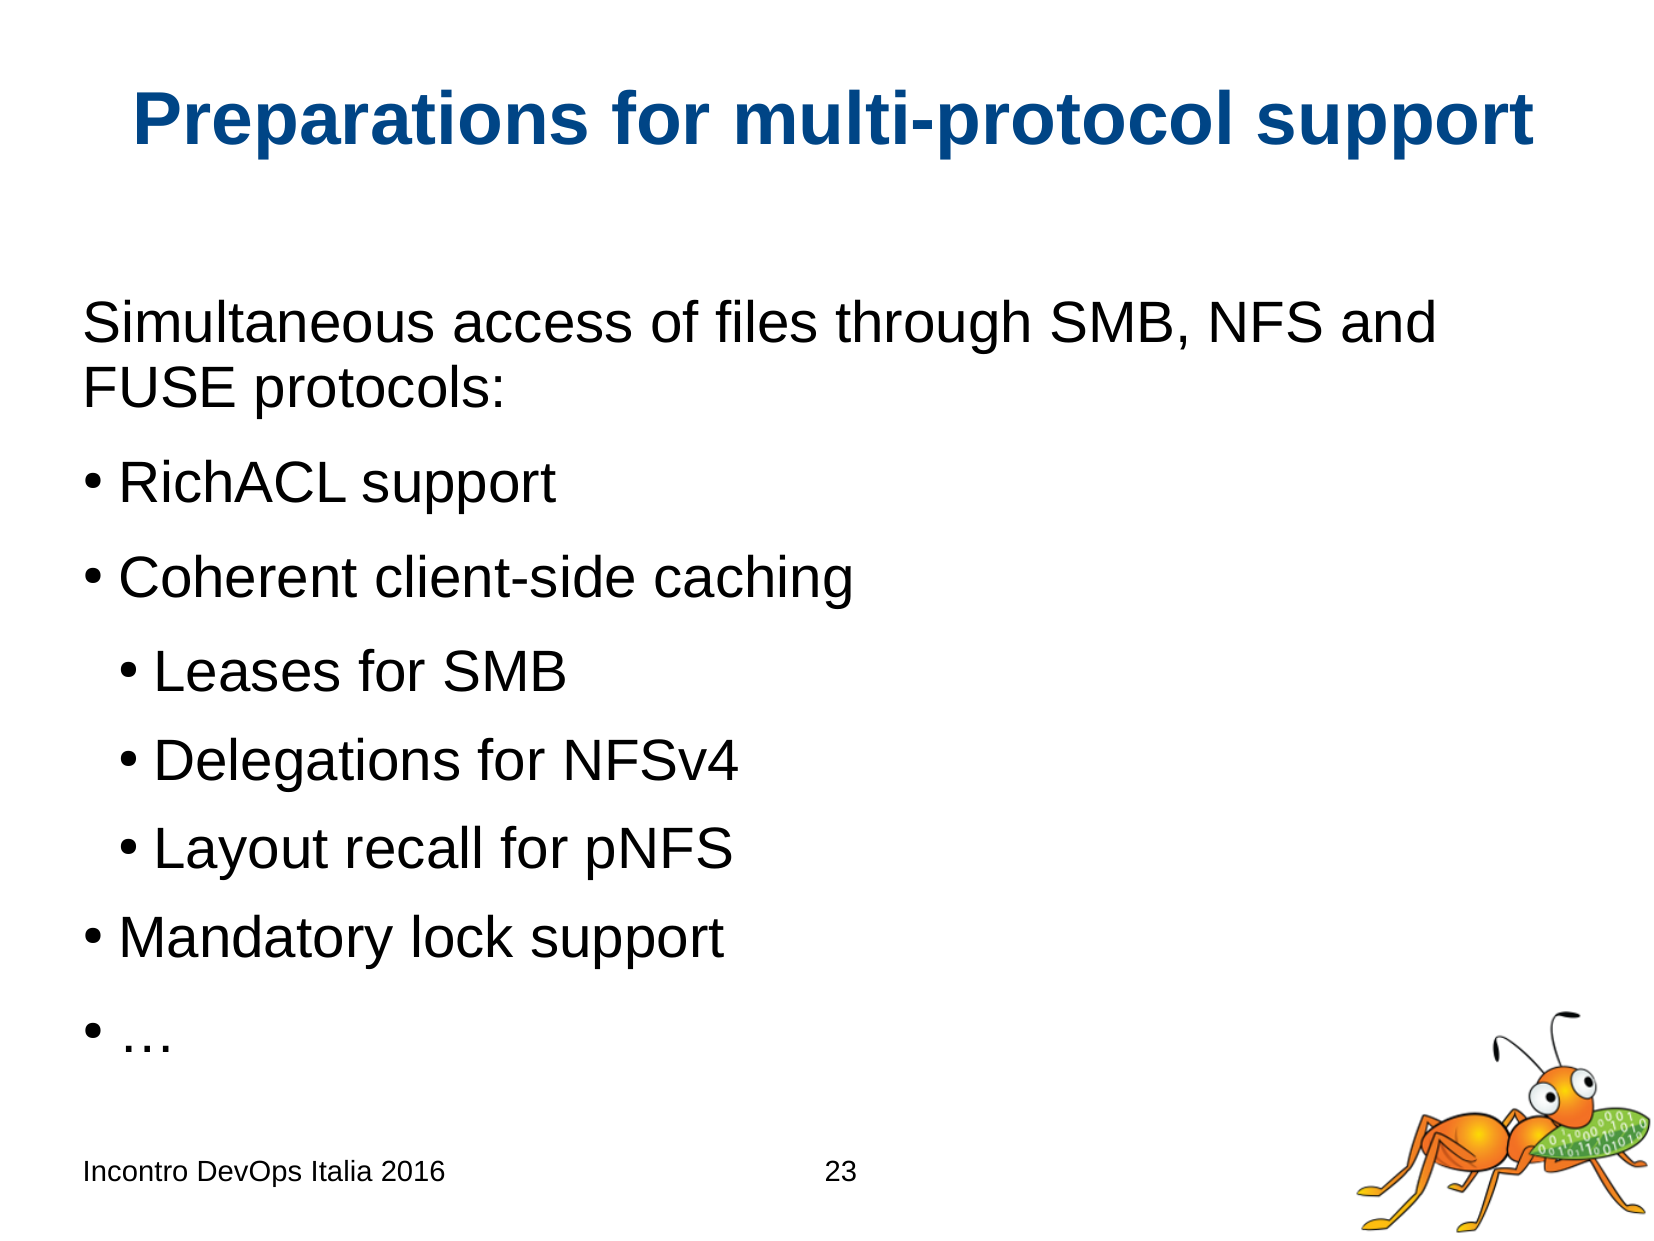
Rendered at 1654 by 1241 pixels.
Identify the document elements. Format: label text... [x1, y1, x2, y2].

list Simultaneous access of files through SMB, NFS and FUSE protocols: RichACL support Coherent client-side caching Leases for SMB Delegations for NFSv4 Layout recall for pNFS Mandatory lock support … [82, 290, 1571, 1010]
title Preparations for multi-protocol support [90, 15, 1579, 223]
picture [1353, 1009, 1654, 1235]
